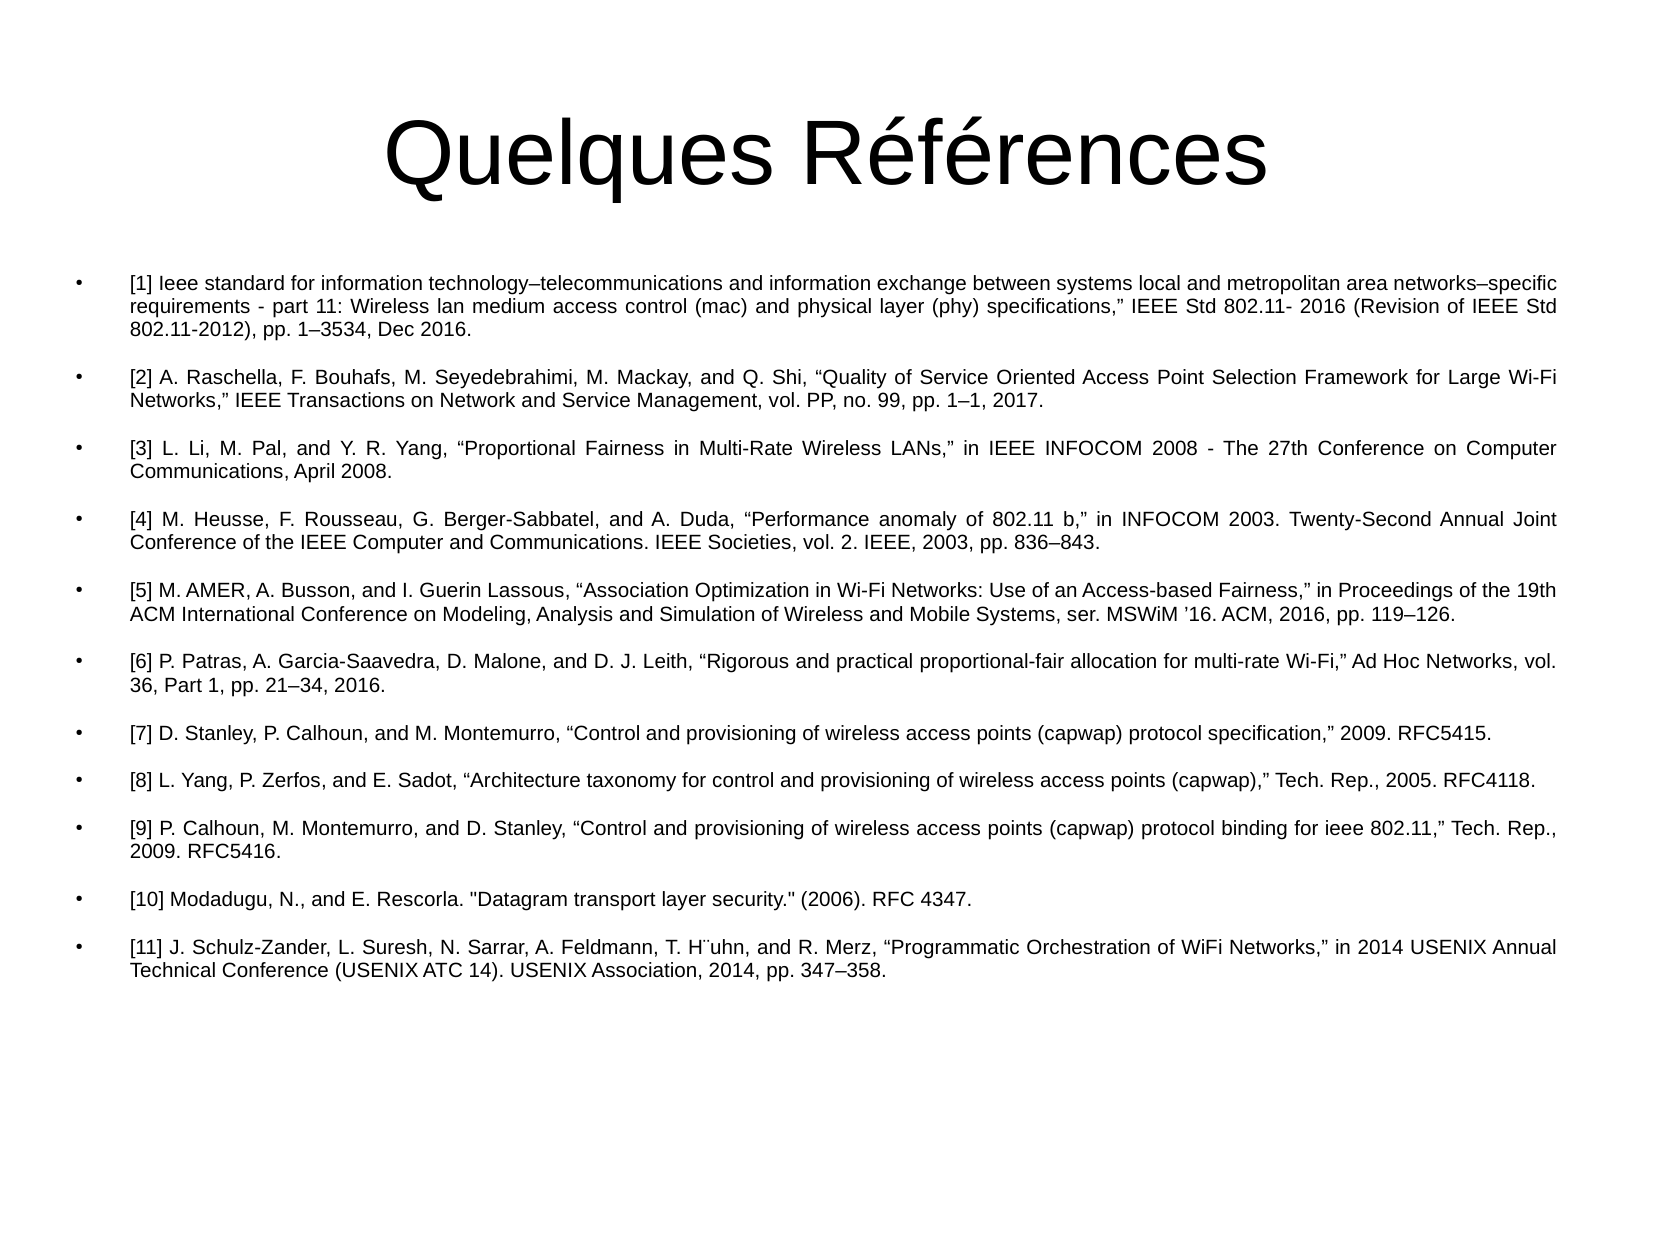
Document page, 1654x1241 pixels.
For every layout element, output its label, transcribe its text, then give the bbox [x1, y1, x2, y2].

title Quelques Références [82, 49, 1571, 257]
list [1] Ieee standard for information technology–telecommunications and information exchange between systems local and metropolitan area networks–specific requirements - part 11: Wireless lan medium access control (mac) and physical layer (phy) specifications,” IEEE Std 802.11- 2016 (Revision of IEEE Std 802.11-2012), pp. 1–3534, Dec 2016. [2] A. Raschella, F. Bouhafs, M. Seyedebrahimi, M. Mackay, and Q. Shi, “Quality of Service Oriented Access Point Selection Framework for Large Wi-Fi Networks,” IEEE Transactions on Network and Service Management, vol. PP, no. 99, pp. 1–1, 2017. [3] L. Li, M. Pal, and Y. R. Yang, “Proportional Fairness in Multi-Rate Wireless LANs,” in IEEE INFOCOM 2008 - The 27th Conference on Computer Communications, April 2008. [4] M. Heusse, F. Rousseau, G. Berger-Sabbatel, and A. Duda, “Performance anomaly of 802.11 b,” in INFOCOM 2003. Twenty-Second Annual Joint Conference of the IEEE Computer and Communications. IEEE Societies, vol. 2. IEEE, 2003, pp. 836–843. [5] M. AMER, A. Busson, and I. Guerin Lassous, “Association Optimization in Wi-Fi Networks: Use of an Access-based Fairness,” in Proceedings of the 19th ACM International Conference on Modeling, Analysis and Simulation of Wireless and Mobile Systems, ser. MSWiM ’16. ACM, 2016, pp. 119–126. [6] P. Patras, A. Garcia-Saavedra, D. Malone, and D. J. Leith, “Rigorous and practical proportional-fair allocation for multi-rate Wi-Fi,” Ad Hoc Networks, vol. 36, Part 1, pp. 21–34, 2016. [7] D. Stanley, P. Calhoun, and M. Montemurro, “Control and provisioning of wireless access points (capwap) protocol specification,” 2009. RFC5415. [8] L. Yang, P. Zerfos, and E. Sadot, “Architecture taxonomy for control and provisioning of wireless access points (capwap),” Tech. Rep., 2005. RFC4118. [9] P. Calhoun, M. Montemurro, and D. Stanley, “Control and provisioning of wireless access points (capwap) protocol binding for ieee 802.11,” Tech. Rep., 2009. RFC5416. [10] Modadugu, N., and E. Rescorla. "Datagram transport layer security." (2006). RFC 4347. [11] J. Schulz-Zander, L. Suresh, N. Sarrar, A. Feldmann, T. H¨uhn, and R. Merz, “Programmatic Orchestration of WiFi Networks,” in 2014 USENIX Annual Technical Conference (USENIX ATC 14). USENIX Association, 2014, pp. 347–358. [70, 271, 1560, 991]
